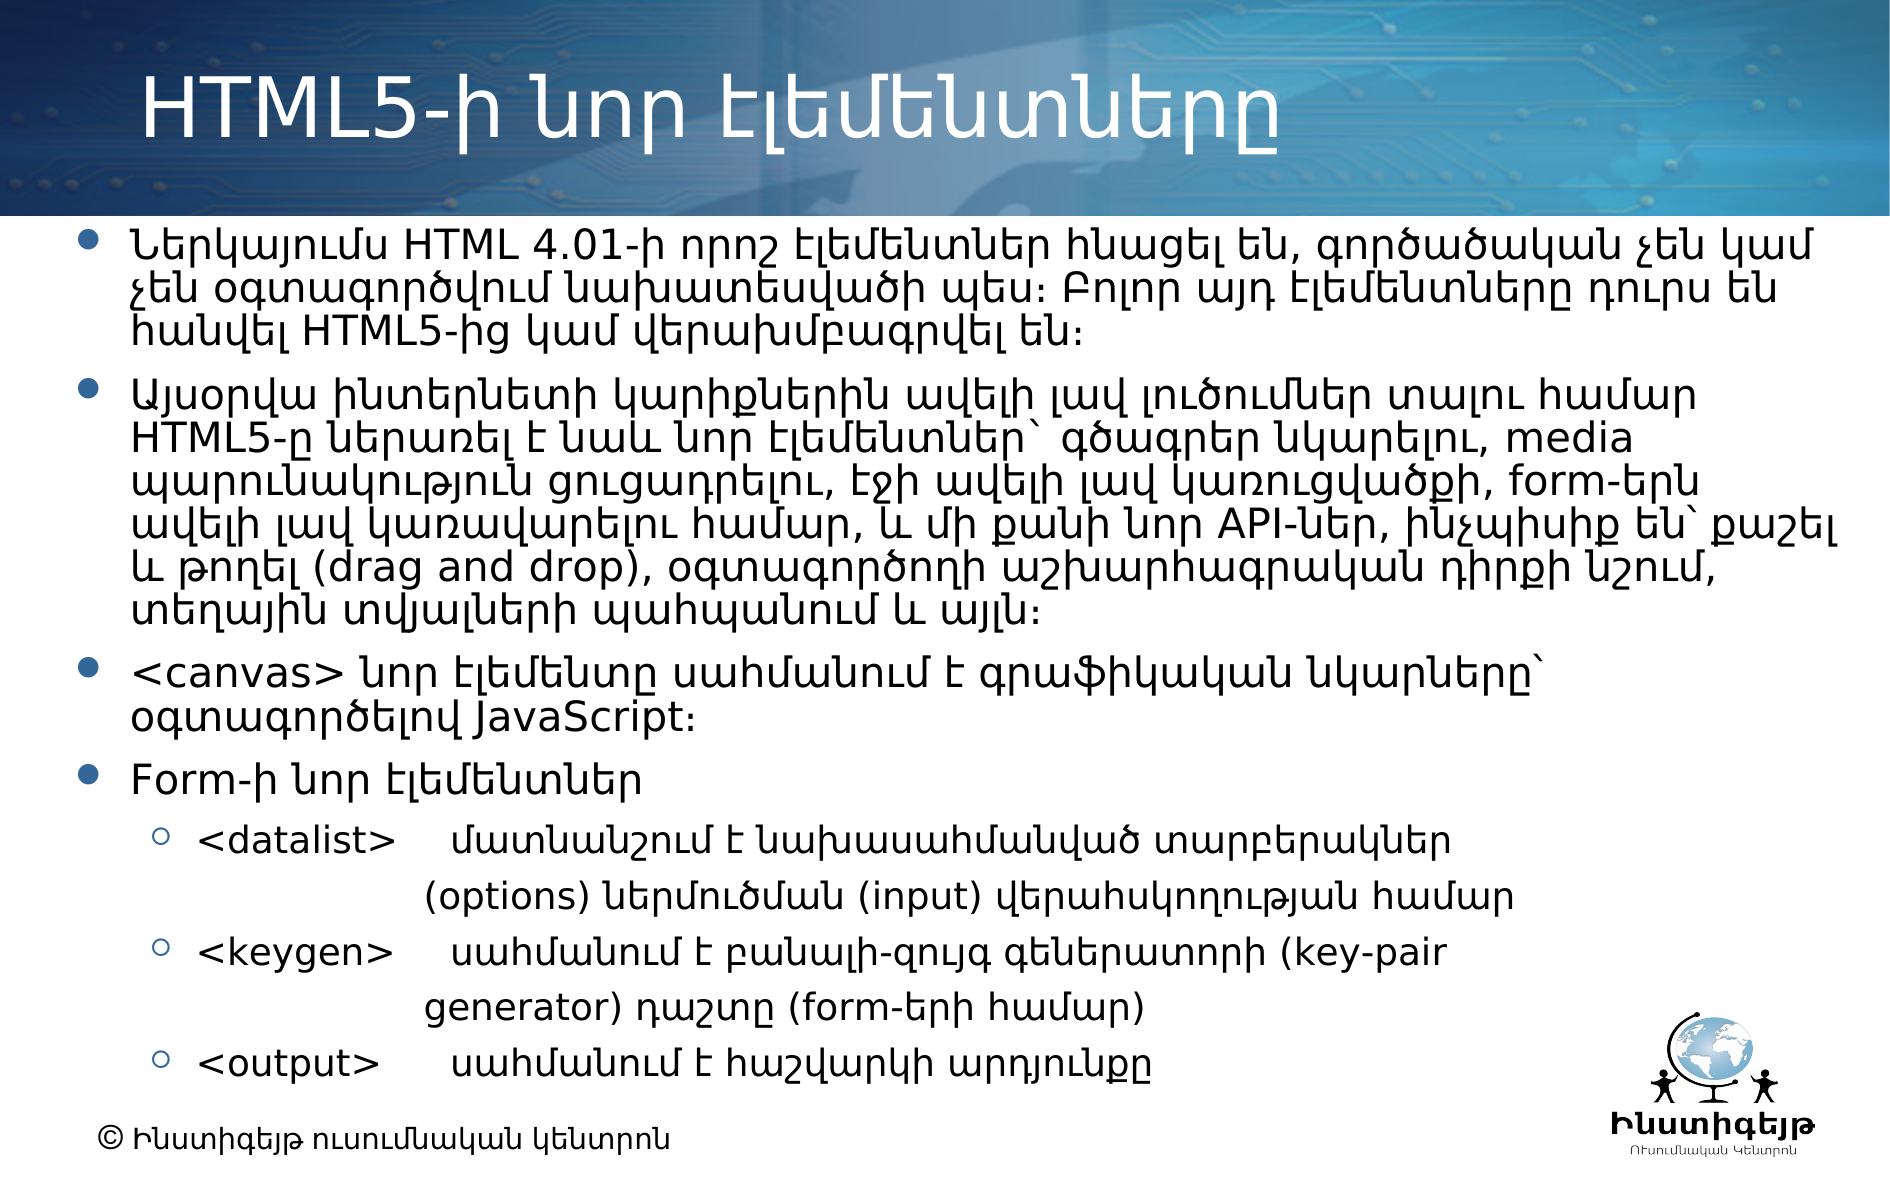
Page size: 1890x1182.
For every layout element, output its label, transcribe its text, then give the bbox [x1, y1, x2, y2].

picture [1612, 1045, 1815, 1157]
list Ներկայումս HTML 4.01-ի որոշ էլեմենտներ հնացել են, գործածական չեն կամ չեն օգտագործվում նախատեսվածի պես։ Բոլոր այդ էլեմենտները դուրս են հանվել HTML5-ից կամ վերախմբագրվել են։ Այսօրվա ինտերնետի կարիքներին ավելի լավ լուծումներ տալու համար HTML5-ը ներառել է նաև նոր էլեմենտներ` գծագրեր նկարելու, media պարունակություն ցուցադրելու, էջի ավելի լավ կառուցվածքի, form-երն ավելի լավ կառավարելու համար, և մի քանի նոր API-ներ, ինչպիսիք են՝ քաշել և թողել (drag and drop), օգտագործողի աշխարհագրական դիրքի նշում, տեղային տվյալների պահպանում և այլն։ <canvas> նոր էլեմենտը սահմանում է գրաֆիկական նկարները՝ օգտագործելով JavaScript։ Form-ի նոր էլեմենտներ <datalist> մատնանշում է նախասահմանված տարբերակներ (options) ներմուծման (input) վերահսկողության համար <keygen> սահմանում է բանալի-զույգ գեներատորի (key-pair generator) դաշտը (form-երի համար) <output> սահմանում է հաշվարկի արդյունքը [75, 224, 1838, 253]
picture [0, 0, 1890, 216]
